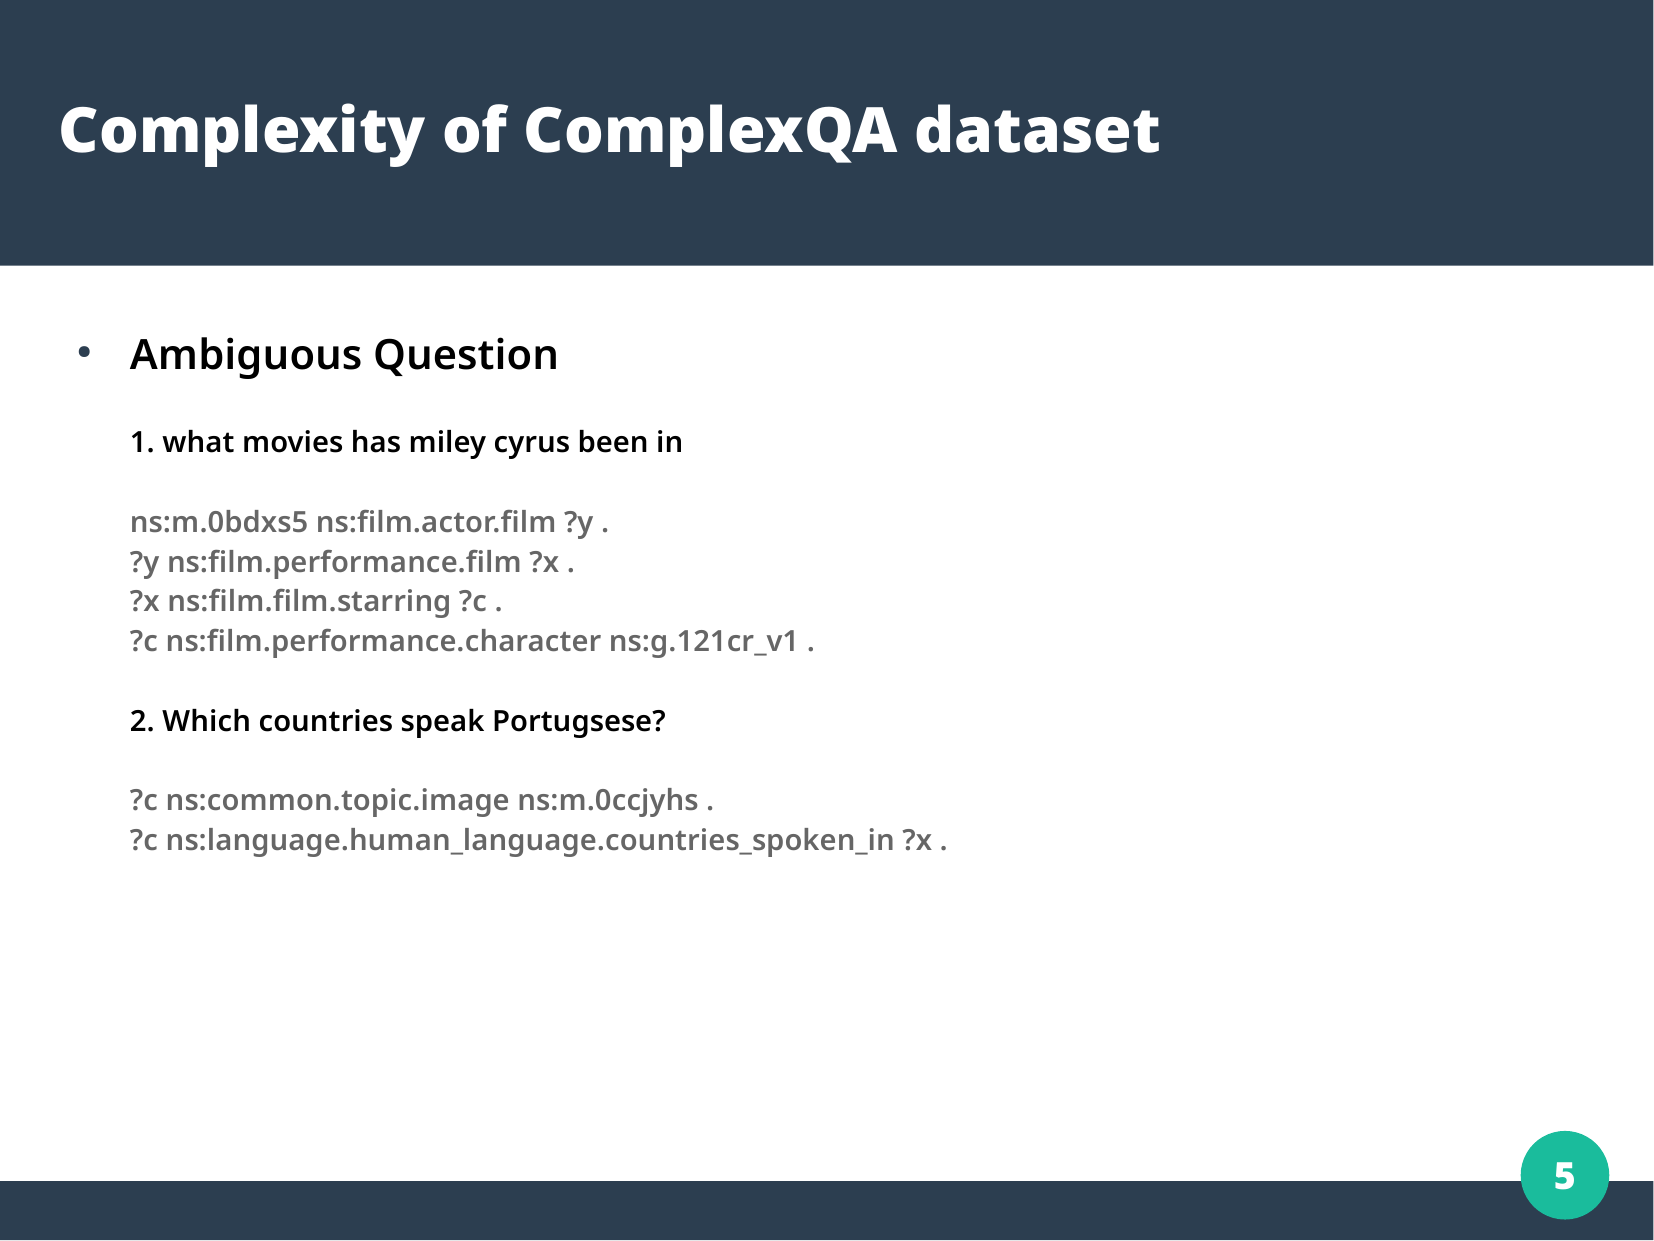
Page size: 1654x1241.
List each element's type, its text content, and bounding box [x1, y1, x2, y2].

list Ambiguous Question 1. what movies has miley cyrus been in ns:m.0bdxs5 ns:film.actor.film ?y . ?y ns:film.performance.film ?x . ?x ns:film.film.starring ?c . ?c ns:film.performance.character ns:g.121cr_v1 . 2. Which countries speak Portugsese? ?c ns:common.topic.image ns:m.0ccjyhs . ?c ns:language.human_language.countries_spoken_in ?x . [59, 324, 1595, 819]
title Complexity of ComplexQA dataset [59, 49, 1595, 207]
